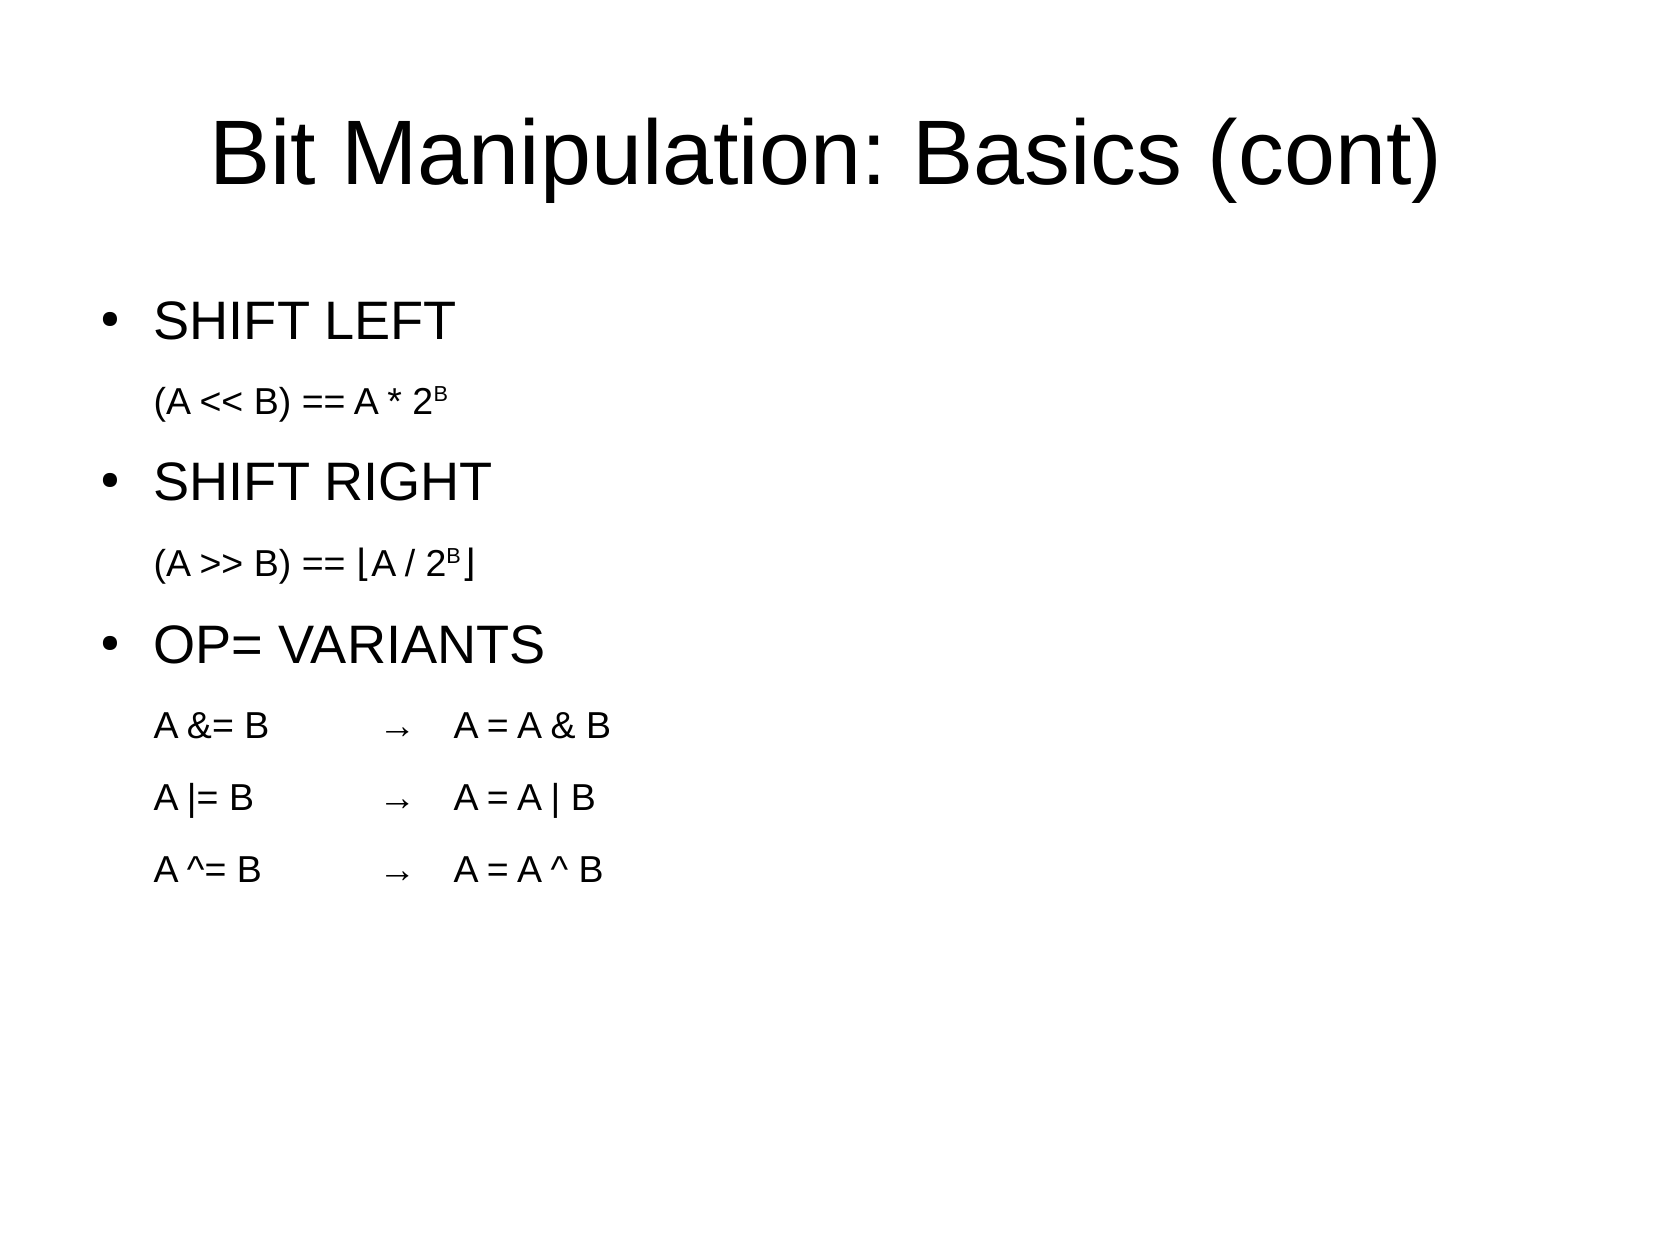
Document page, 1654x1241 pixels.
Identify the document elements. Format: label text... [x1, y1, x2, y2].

list SHIFT LEFT (A << B) == A * 2B SHIFT RIGHT (A >> B) == ⌊A / 2B⌋ OP= VARIANTS A &= B → A = A & B A |= B → A = A | B A ^= B → A = A ^ B [82, 290, 1571, 1010]
title Bit Manipulation: Basics (cont) [82, 49, 1571, 257]
